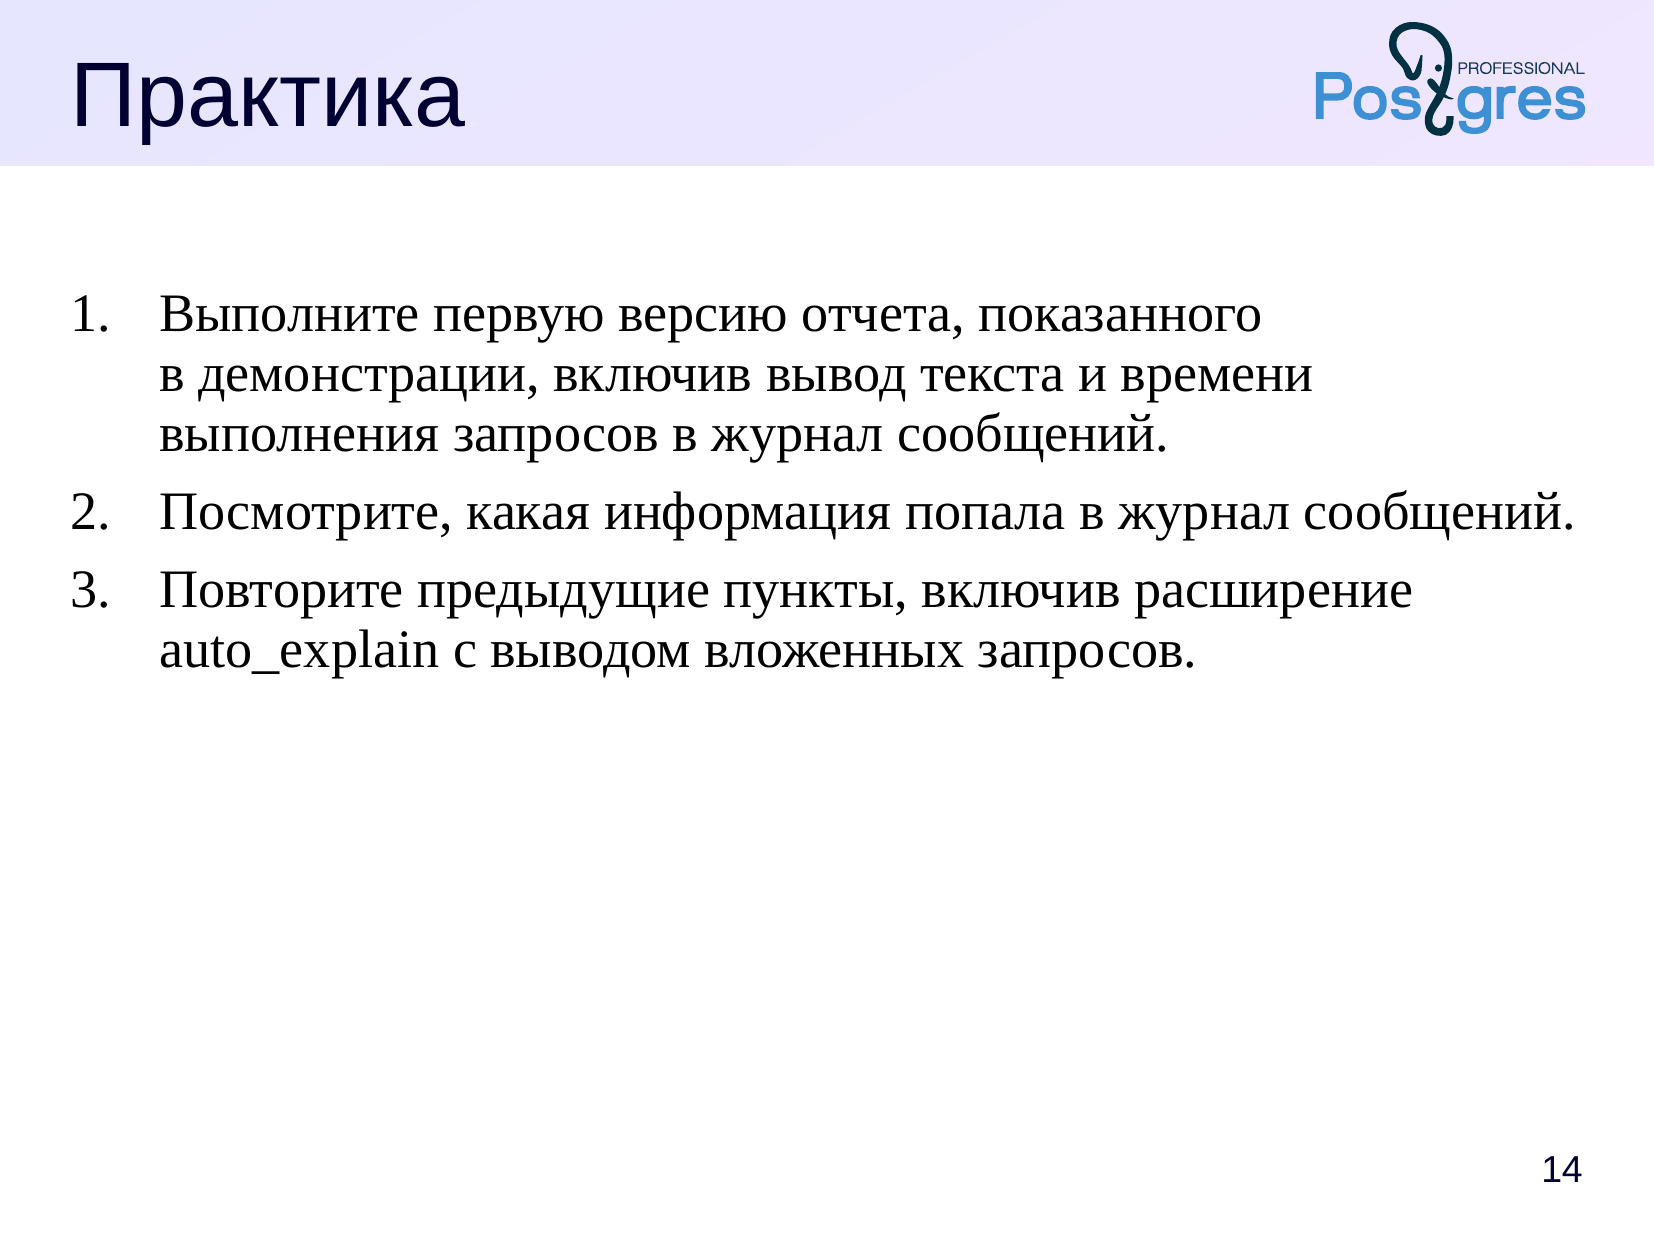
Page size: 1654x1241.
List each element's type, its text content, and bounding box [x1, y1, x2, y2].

title Практика [70, 43, 1241, 147]
list Выполните первую версию отчета, показанного в демонстрации, включив вывод текста и времени выполнения запросов в журнал сообщений. Посмотрите, какая информация попала в журнал сообщений. Повторите предыдущие пункты, включив расширение auto_explain с выводом вложенных запросов. [70, 283, 1583, 1134]
